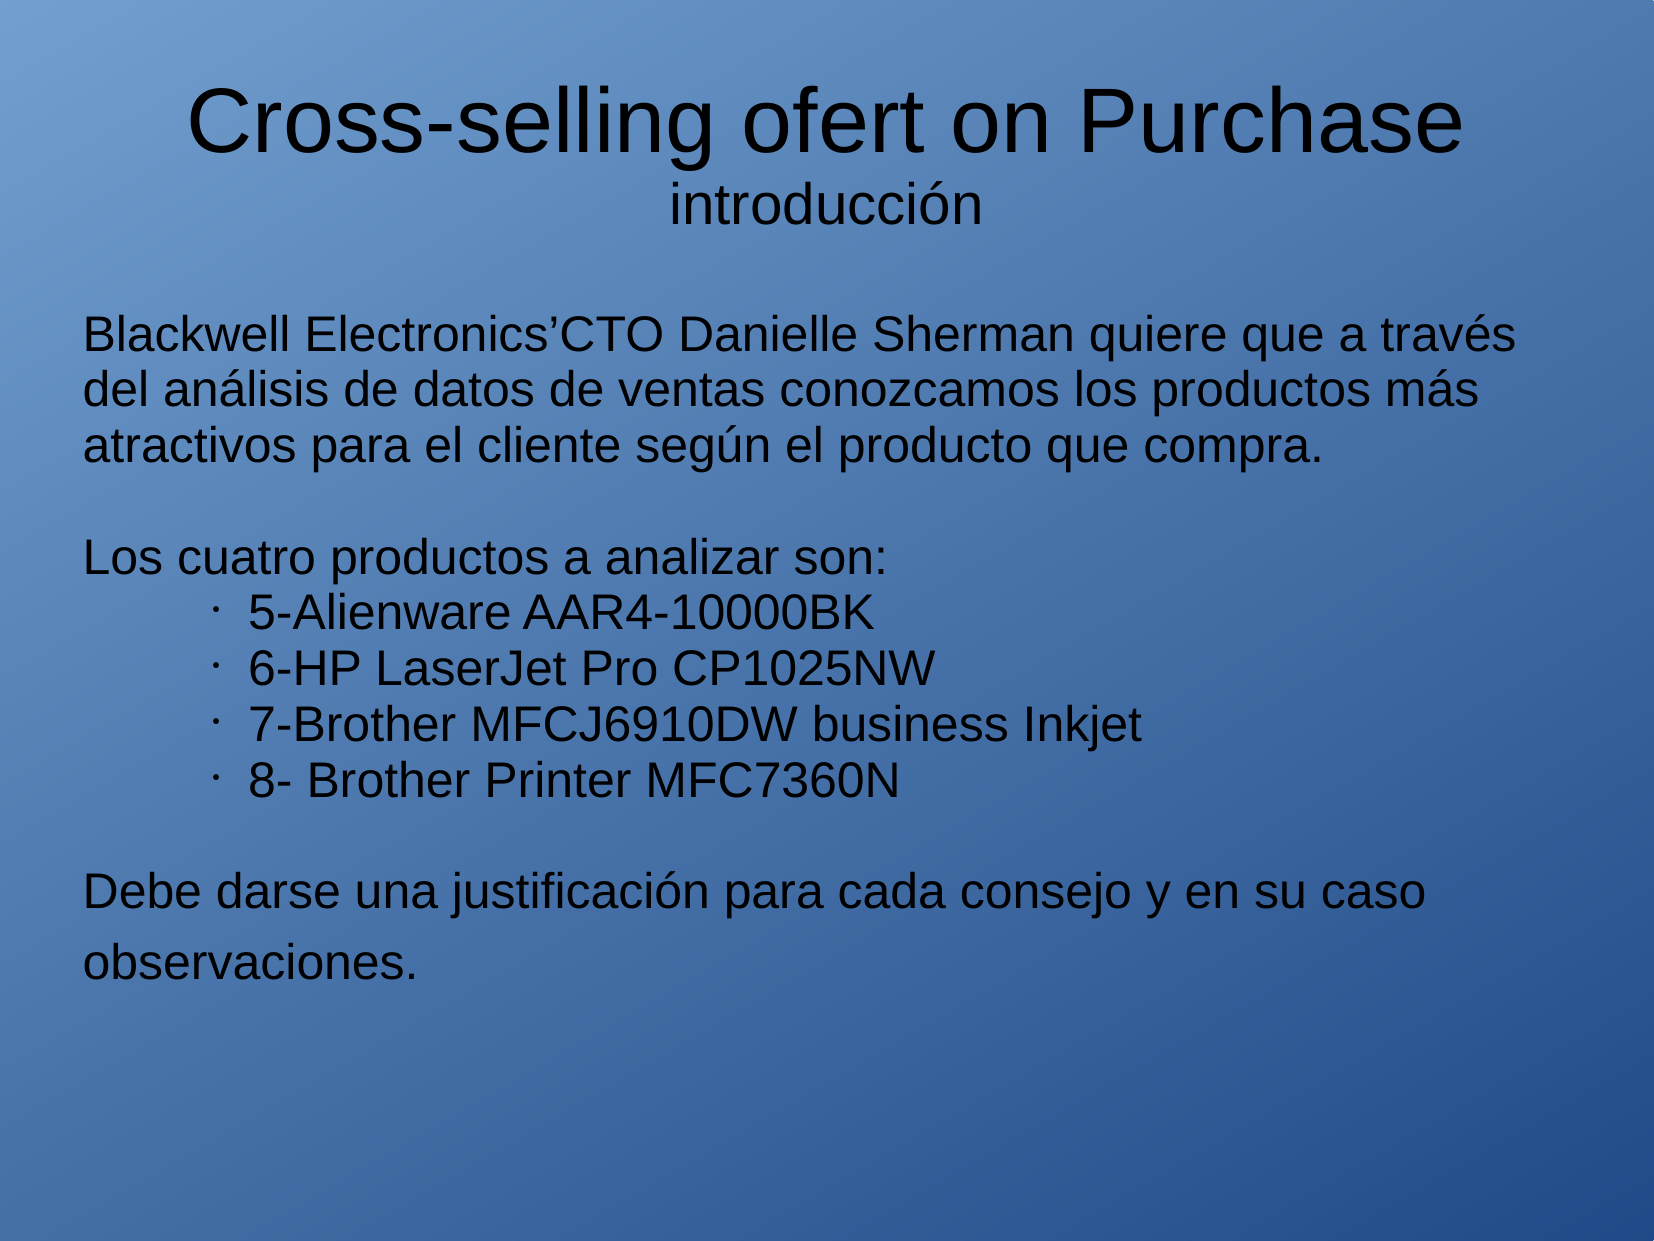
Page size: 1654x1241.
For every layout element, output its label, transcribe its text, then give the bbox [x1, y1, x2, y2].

title Cross-selling ofert on Purchase introducción [82, 49, 1571, 257]
subtitle Blackwell Electronics’CTO Danielle Sherman quiere que a través del análisis de datos de ventas conozcamos los productos más atractivos para el cliente según el producto que compra. Los cuatro productos a analizar son: 5-Alienware AAR4-10000BK 6-HP LaserJet Pro CP1025NW 7-Brother MFCJ6910DW business Inkjet 8- Brother Printer MFC7360N Debe darse una justificación para cada consejo y en su caso observaciones. [82, 290, 1571, 1010]
